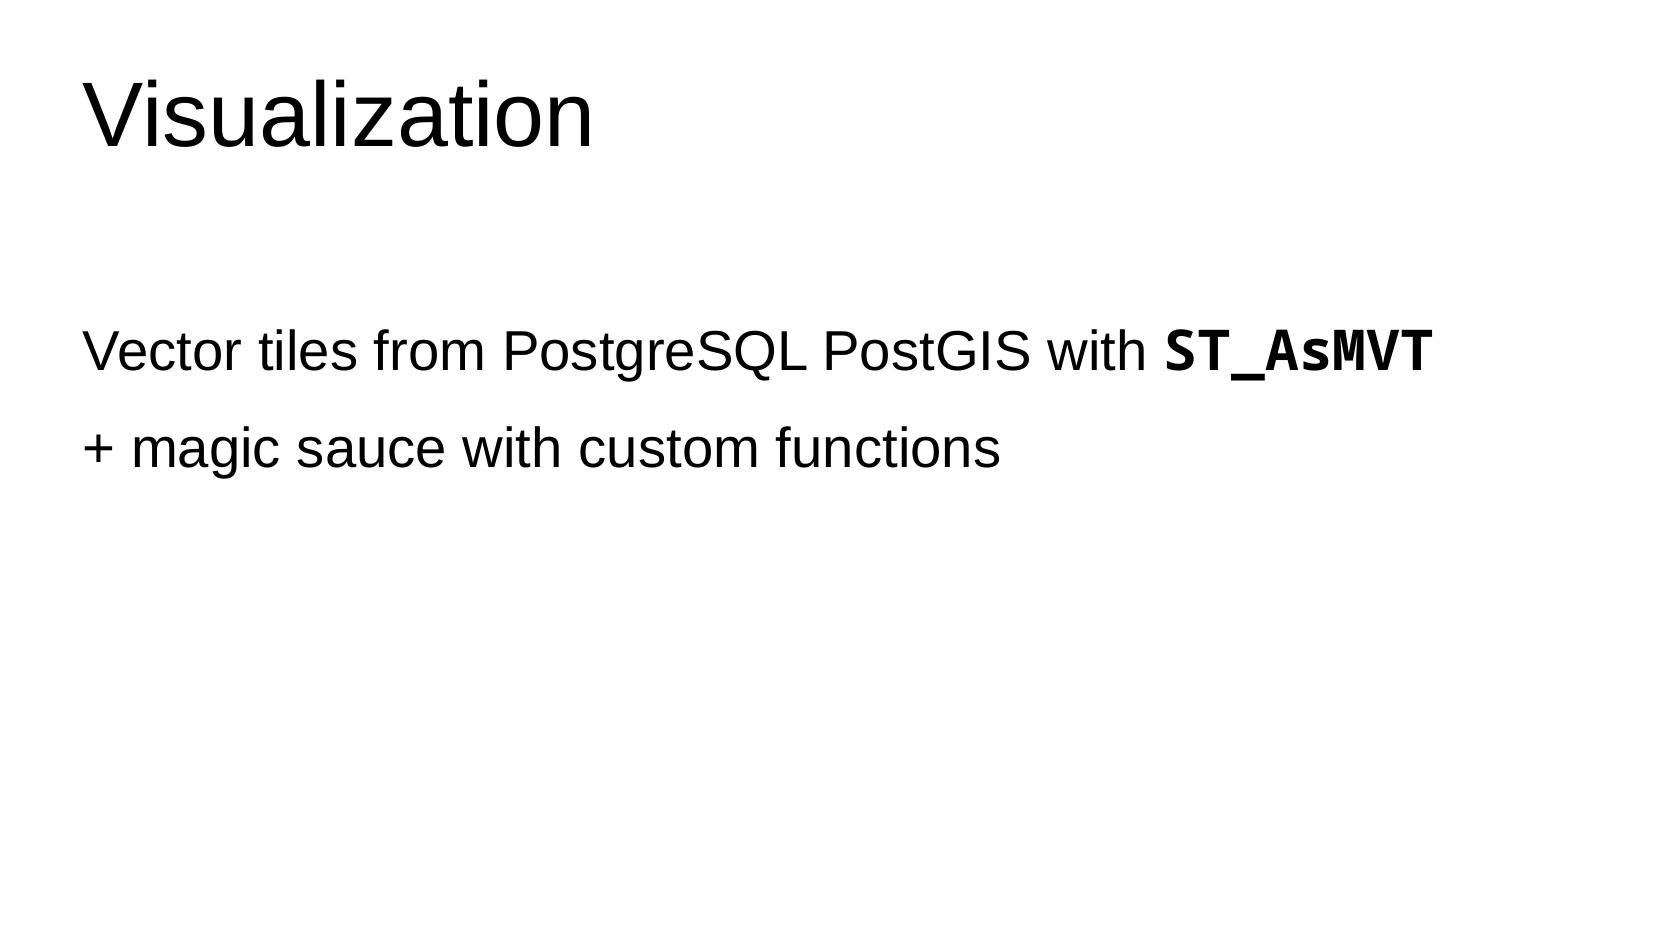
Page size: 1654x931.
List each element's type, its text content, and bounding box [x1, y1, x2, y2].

list Vector tiles from PostgreSQL PostGIS with ST_AsMVT + magic sauce with custom functions [82, 217, 1571, 758]
title Visualization [82, 37, 1571, 193]
